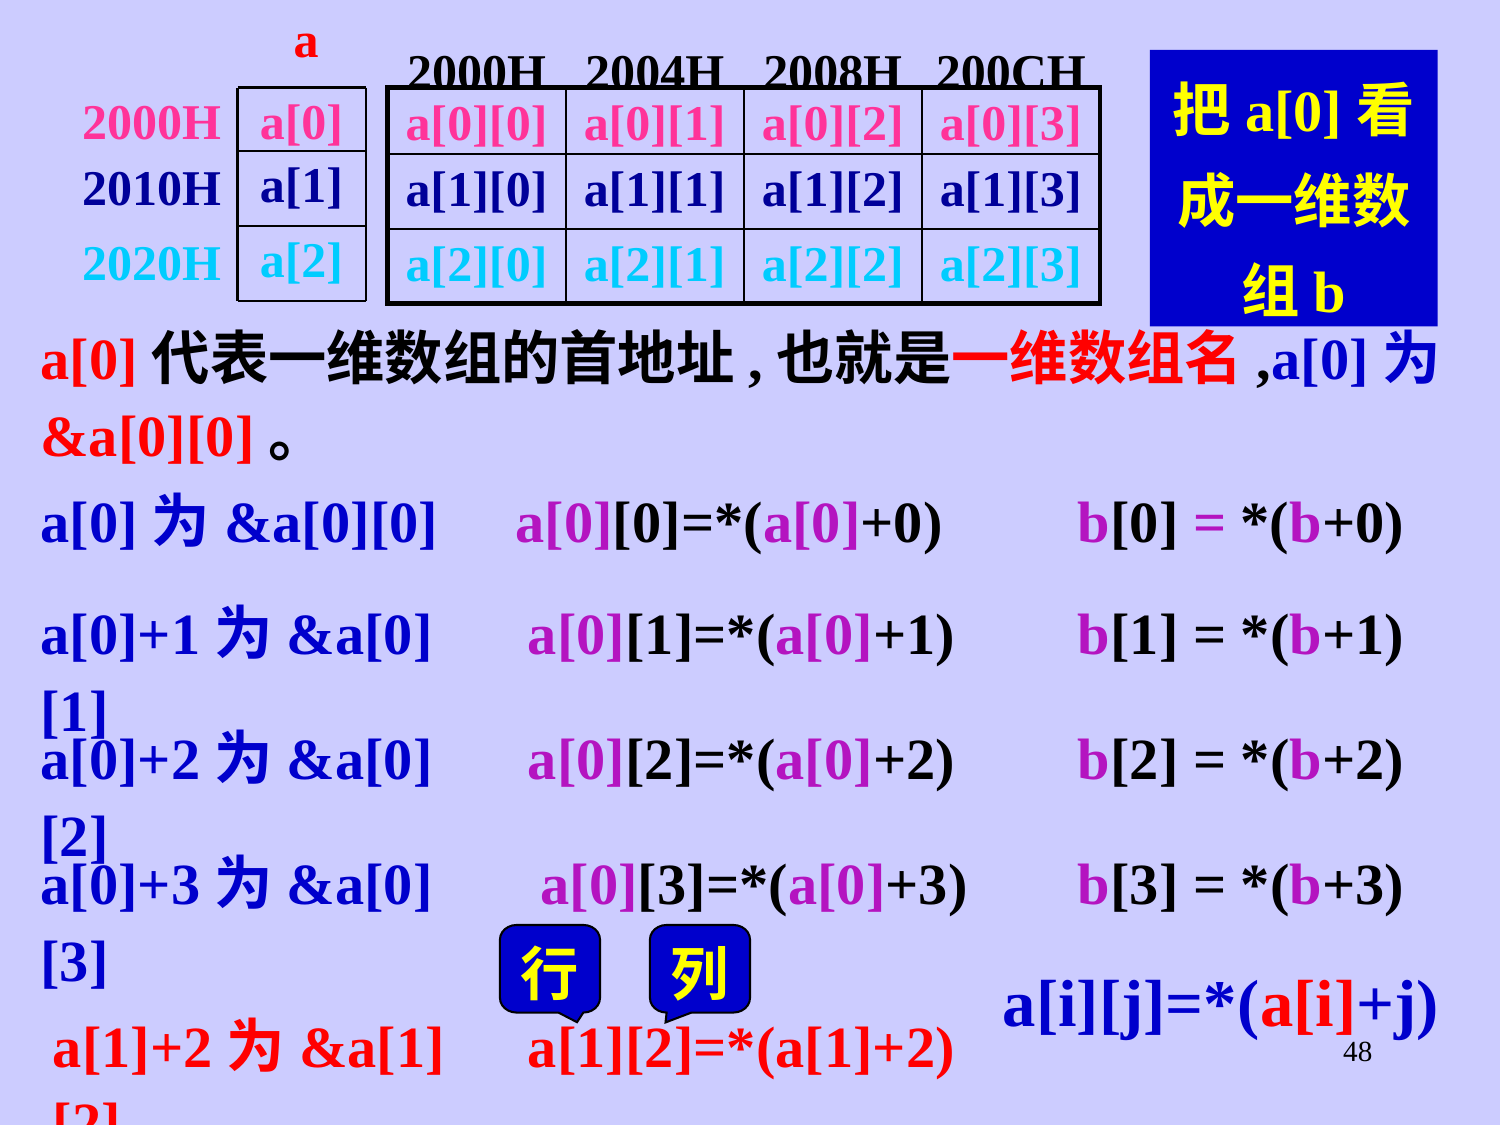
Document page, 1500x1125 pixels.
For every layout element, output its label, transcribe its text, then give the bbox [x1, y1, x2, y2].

text_box 2008H [744, 37, 922, 91]
text_box a[2][3] [923, 230, 1098, 301]
text_box b[2] = *(b+2) [1074, 712, 1451, 794]
text_box a[2] [239, 227, 365, 300]
text_box 2000H [387, 37, 566, 91]
text_box a[0][2]=*(a[0]+2) [525, 712, 988, 794]
text_box 2010H [74, 154, 229, 229]
text_box a[0][1]=*(a[0]+1) [525, 587, 988, 669]
text_box a[0][0] [390, 91, 565, 153]
text_box a[2][0] [390, 230, 565, 301]
text_box a[0]+2为&a[0][2] [37, 712, 475, 837]
text_box a[1][2]=*(a[1]+2) [525, 999, 988, 1081]
text_box a[0]为&a[0][0] [37, 474, 475, 556]
text_box a[0] [239, 89, 365, 150]
text_box a[i][j]=*(a[i]+j) [999, 950, 1463, 1042]
text_box 行 [499, 924, 601, 1023]
text_box a[1] [239, 152, 365, 225]
text_box 2020H [74, 229, 229, 304]
text_box a[0][3] [923, 91, 1098, 153]
text_box b[0] = *(b+0) [1074, 474, 1463, 556]
text_box a[0][0]=*(a[0]+0) [512, 474, 976, 556]
text_box a[0][2] [745, 91, 921, 153]
text_box 把a[0]看成一维数组b [1149, 49, 1438, 327]
text_box <编号> [1074, 1042, 1388, 1101]
text_box a[0][1] [567, 91, 743, 153]
text_box a[0]+1为&a[0][1] [37, 587, 475, 712]
text_box a[0]+3为&a[0][3] [37, 837, 475, 996]
text_box 200CH [922, 37, 1100, 91]
text_box b[3] = *(b+3) [1074, 837, 1451, 919]
text_box a[0][3]=*(a[0]+3) [537, 837, 1000, 919]
text_box 2000H [74, 87, 229, 154]
text_box a[1][2] [745, 155, 921, 228]
text_box a[1][0] [390, 155, 565, 228]
text_box b[1] = *(b+1) [1074, 587, 1451, 669]
text_box a[1][3] [923, 155, 1098, 228]
text_box a [275, 0, 338, 70]
text_box a[2][1] [567, 230, 743, 301]
text_box a[0]代表一维数组的首地址,也就是一维数组名,a[0]为&a[0][0]。 [37, 312, 1500, 471]
text_box 2004H [566, 37, 744, 91]
text_box 列 [649, 924, 751, 1023]
text_box a[1]+2为&a[1][2] [50, 999, 488, 1125]
text_box a[1][1] [567, 155, 743, 228]
text_box a[2][2] [745, 230, 921, 301]
